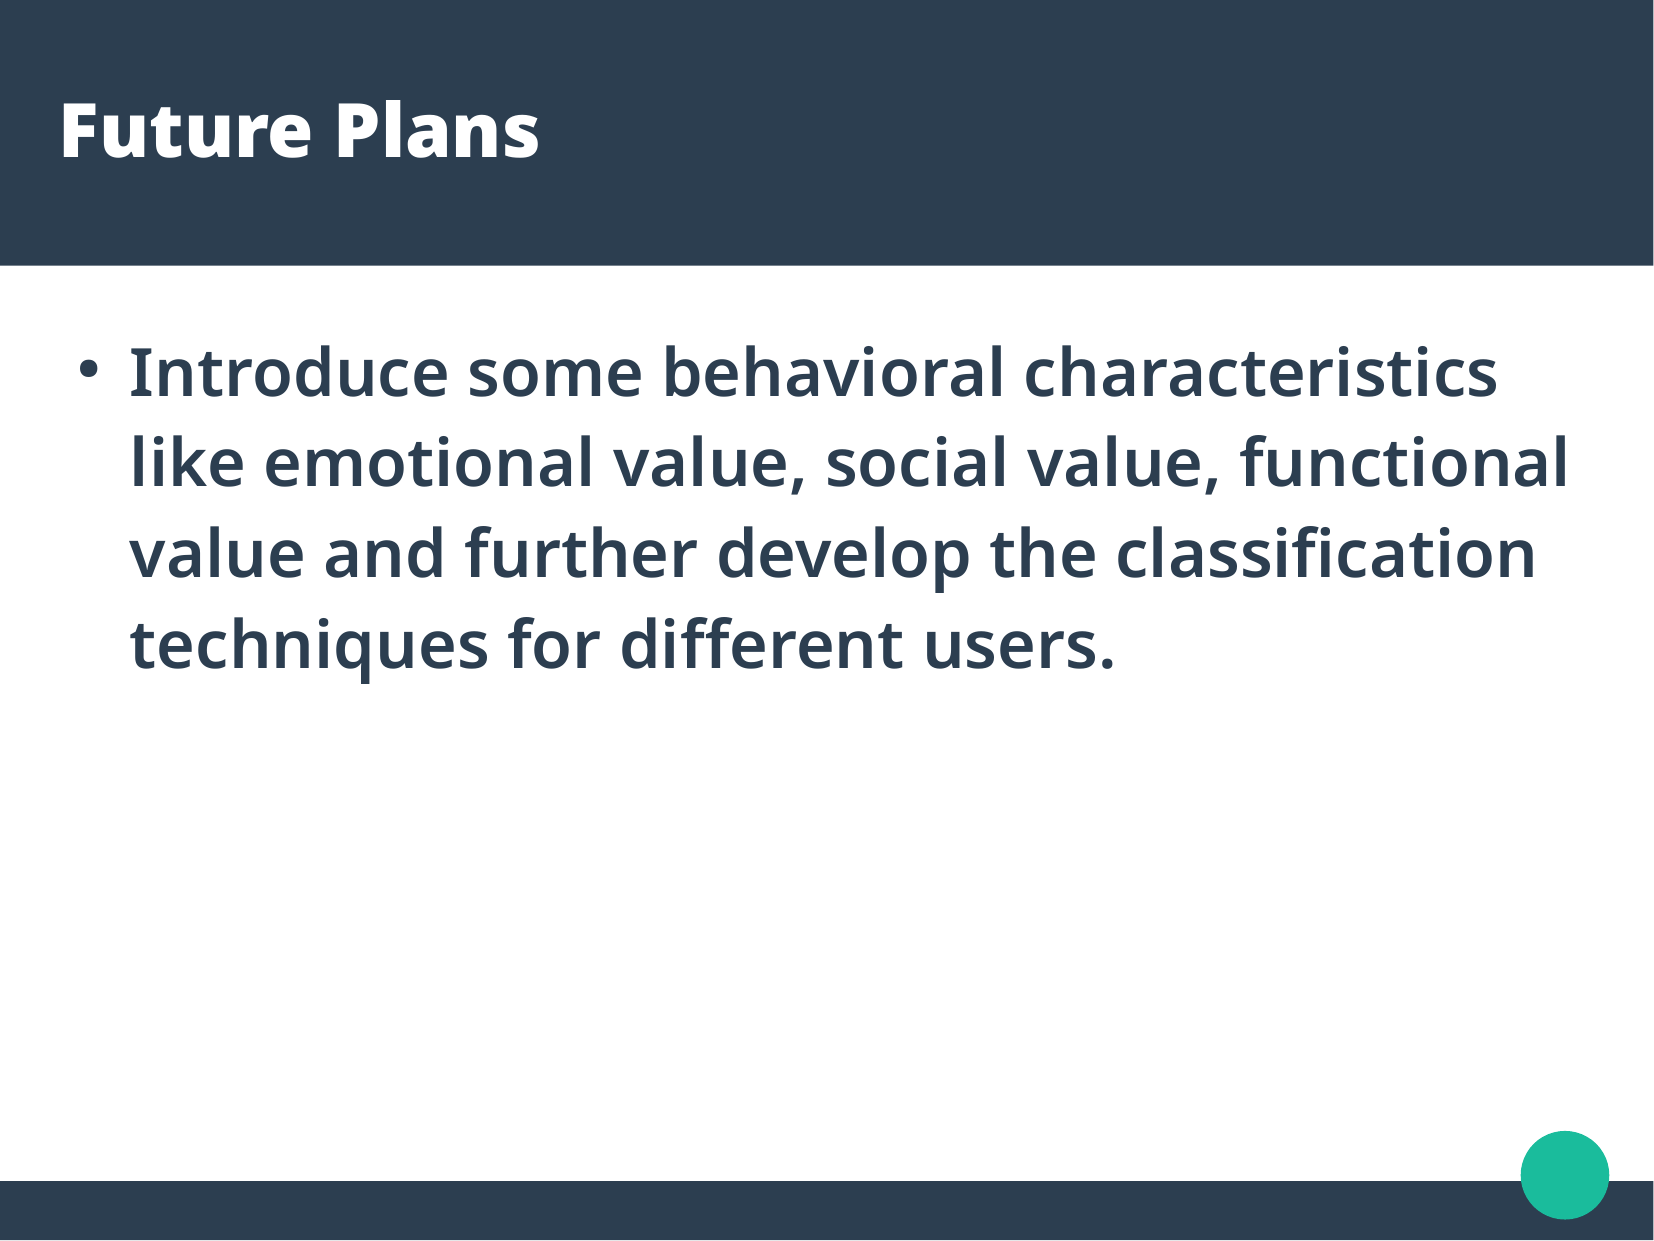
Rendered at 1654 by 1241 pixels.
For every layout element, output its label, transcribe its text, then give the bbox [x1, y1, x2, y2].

title Future Plans [59, 49, 1595, 207]
list Introduce some behavioral characteristics like emotional value, social value, functional value and further develop the classification techniques for different users. [59, 324, 1595, 1152]
